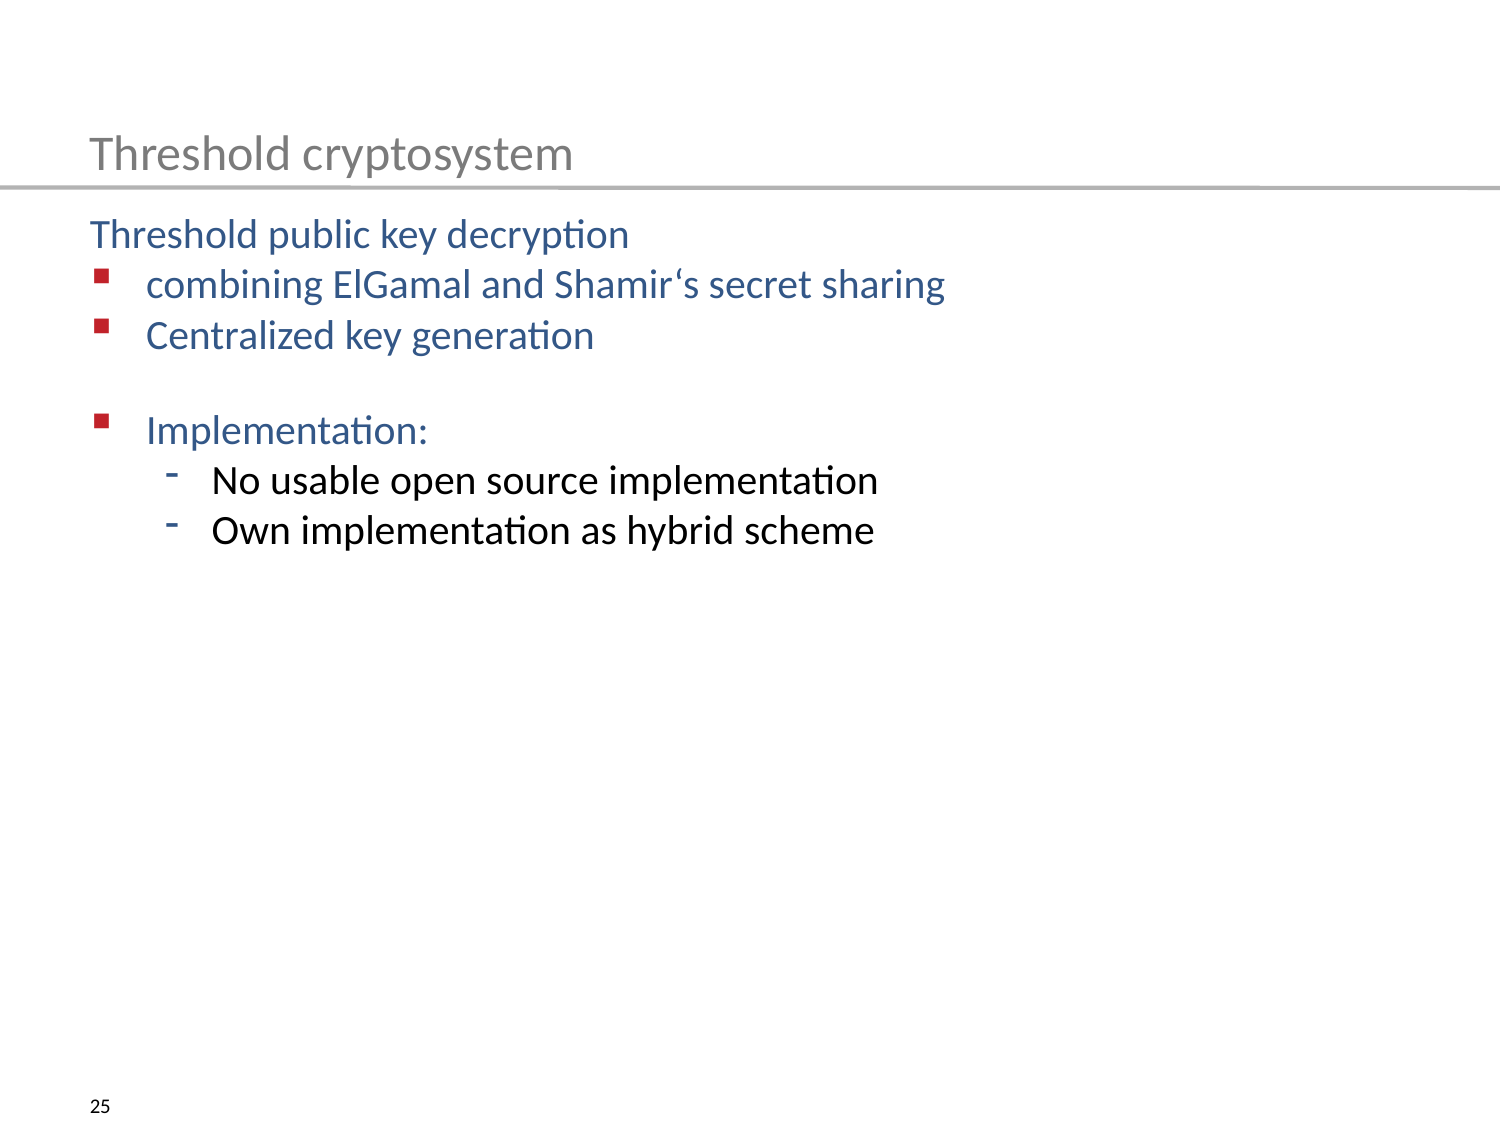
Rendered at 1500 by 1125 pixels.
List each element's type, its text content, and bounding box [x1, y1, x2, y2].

text_box Threshold public key decryption combining ElGamal and Shamir‘s secret sharing Centralized key generation Implementation: No usable open source implementation Own implementation as hybrid scheme [75, 199, 1463, 1100]
text_box Threshold cryptosystem [75, 19, 1463, 188]
